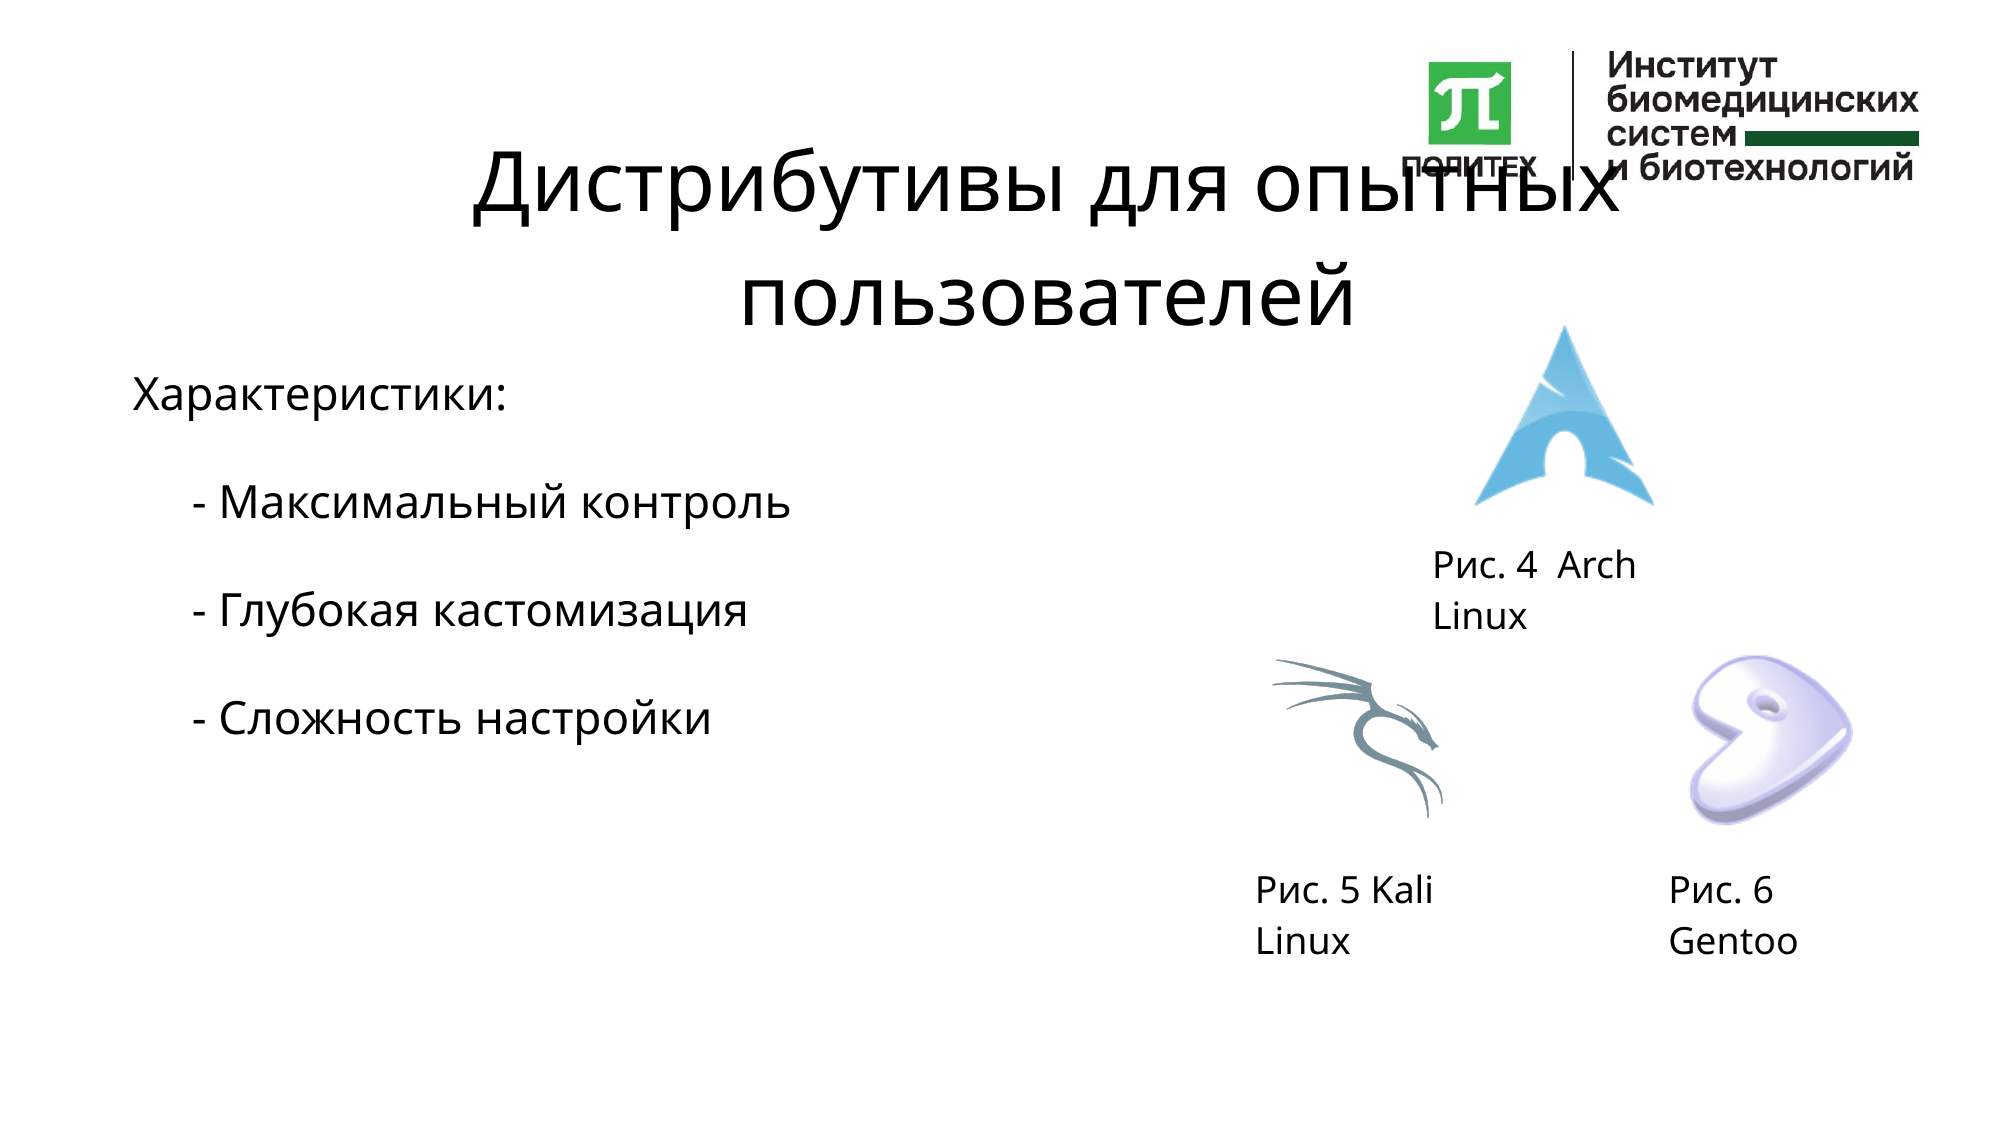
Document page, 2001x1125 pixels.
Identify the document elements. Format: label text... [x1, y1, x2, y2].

picture [1361, 29, 1949, 213]
picture [1683, 649, 1861, 836]
picture [1266, 648, 1447, 827]
picture [1474, 355, 1654, 506]
text_box Рис. 5 Kali Linux [1240, 856, 1536, 959]
text_box Рис. 4 Arch Linux [1417, 531, 1713, 634]
text_box Рис. 6 Gentoo [1653, 856, 1890, 959]
text_box Характеристики: - Максимальный контроль - Глубокая кастомизация - Сложность настройки [118, 354, 1152, 945]
text_box Дистрибутивы для опытных пользователей [177, 118, 1920, 355]
